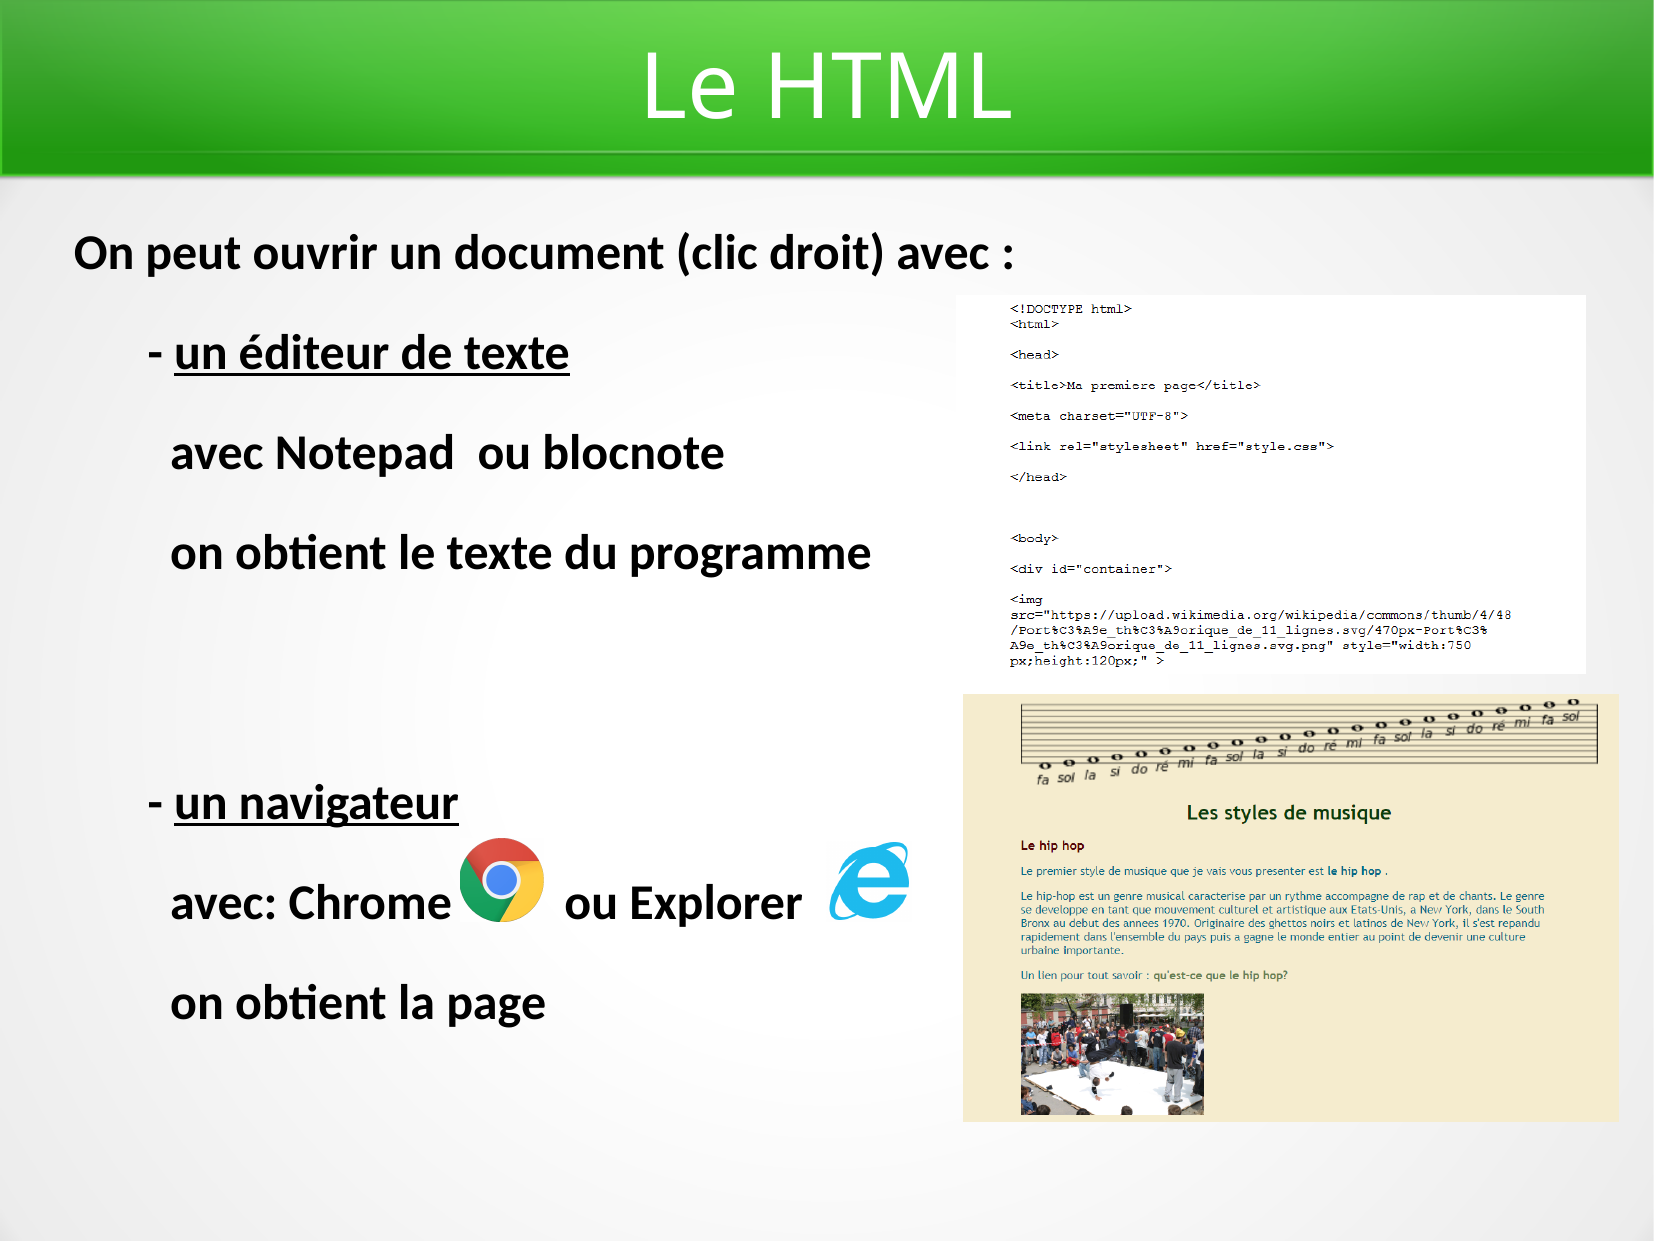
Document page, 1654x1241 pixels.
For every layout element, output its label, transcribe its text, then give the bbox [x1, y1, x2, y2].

picture [0, 0, 1654, 1241]
text_box On peut ouvrir un document (clic droit) avec : - un éditeur de texte avec Notepad ou blocnote on obtient le texte du programme - un navigateur avec: Chrome ou Explorer on obtient la page [59, 224, 1642, 1170]
title Le HTML [82, 11, 1571, 154]
